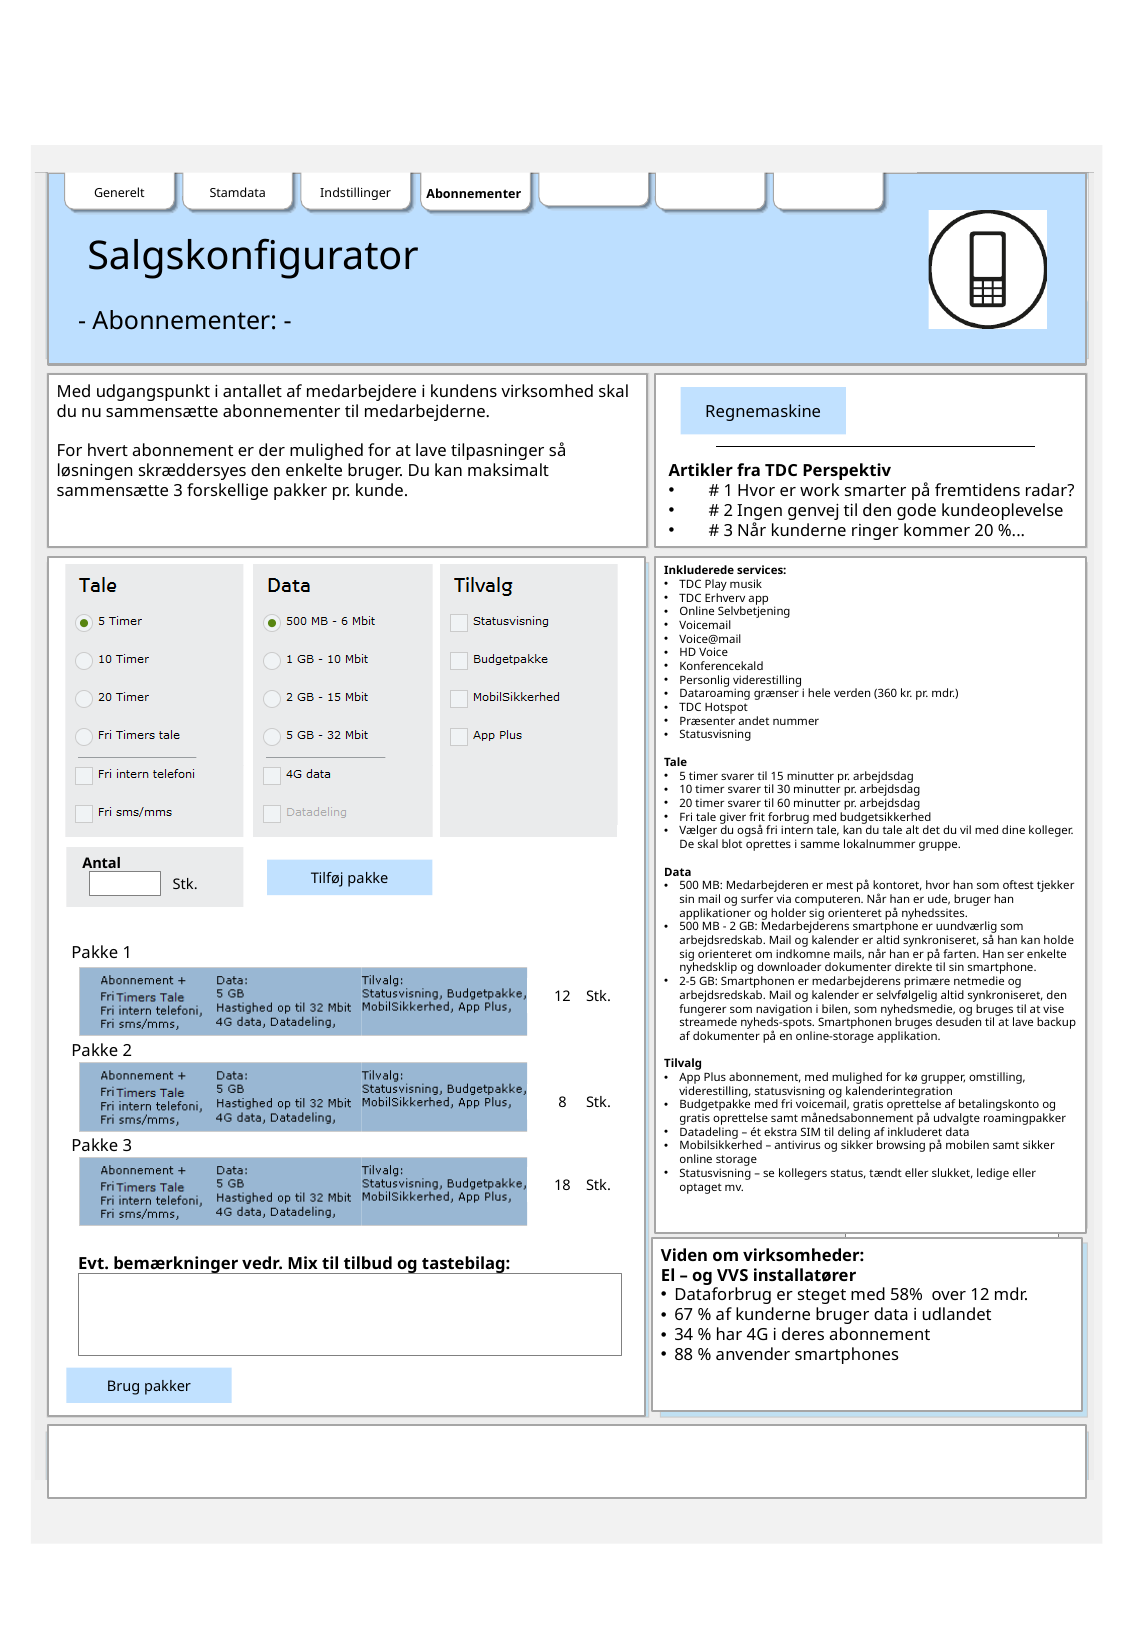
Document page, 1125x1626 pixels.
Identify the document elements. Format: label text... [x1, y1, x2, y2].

footer Tilføj titel i sidehoved / sidefod [55, 1498, 917, 1504]
text_box Evt. bemærkninger vedr. Mix til tilbud og tastebilag: [78, 1252, 622, 1273]
text_box 12 [527, 977, 574, 1014]
text_box Stk. [574, 977, 646, 1014]
text_box Pakke 2 [66, 1040, 138, 1061]
text_box Indstillinger [300, 173, 411, 210]
text_box [0, 145, 1125, 1625]
text_box Inkluderede services: TDC Play musik TDC Erhverv app Online Selvbetjening Voicemail Voice@mail HD Voice Konferencekald Personlig viderestilling Dataroaming grænser i hele verden (360 kr. pr. mdr.) TDC Hotspot Præsenter andet nummer Statusvisning Tale 5 timer svarer til 15 minutter pr. arbejdsdag 10 timer svarer til 30 minutter pr. arbejdsdag 20 timer svarer til 60 minutter pr. arbejdsdag Fri tale giver frit forbrug med budgetsikkerhed Vælger du også fri intern tale, kan du tale alt det du vil med dine kolleger. De skal blot oprettes i samme lokalnummer gruppe. Data 500 MB: Medarbejderen er mest på kontoret, hvor han som oftest tjekker sin mail og surfer via computeren. Når han er ude, bruger han applikationer og holder sig orienteret på nyhedssites. 500 MB - 2 GB: Medarbejderens smartphone er uundværlig som arbejdsredskab. Mail og kalender er altid synkroniseret, så han kan holde sig orienteret om indkomne mails, når han er på farten. Han ser enkelte nyhedsklip og downloader dokumenter direkte til sin smartphone. 2-5 GB: Smartphonen er medarbejderens primære netmedie og arbejdsredskab. Mail og kalender er selvfølgelig altid synkroniseret, den fungerer som navigation i bilen, som nyhedsmedie, og bruges til at vise streamede nyheds-spots. Smartphonen bruges desuden til at lave backup af dokumenter på en online-storage applikation. Tilvalg App Plus abonnement, med mulighed for kø grupper, omstilling, viderestilling, statusvisning og kalenderintegration Budgetpakke med fri voicemail, gratis oprettelse af betalingskonto og gratis oprettelse samt månedsabonnement på udvalgte roamingpakker Datadeling – ét ekstra SIM til deling af inkluderet data Mobilsikkerhed – antivirus og sikker browsing på mobilen samt sikker online storage Statusvisning – se kollegers status, tændt eller slukket, ledige eller optaget mv. [655, 556, 1086, 1233]
text_box Med udgangspunkt i antallet af medarbejdere i kundens virksomhed skal du nu sammensætte abonnementer til medarbejderne. For hvert abonnement er der mulighed for at lave tilpasninger så løsningen skræddersyes den enkelte bruger. Du kan maksimalt sammensætte 3 forskellige pakker pr. kunde. [47, 373, 647, 548]
text_box Salgskonfigurator [87, 229, 420, 278]
text_box - Abonnementer: - [78, 304, 468, 335]
text_box Abonnementer [420, 173, 531, 211]
text_box Regnemaskine [680, 387, 846, 435]
text_box 18 [527, 1166, 574, 1203]
text_box 8 [527, 1084, 574, 1120]
text_box Brug pakker [66, 1367, 232, 1403]
text_box Tilføj pakke [267, 859, 433, 896]
text_box Stk. [574, 1084, 646, 1120]
text_box Viden om virksomheder: El – og VVS installatører Dataforbrug er steget med 58% over 12 mdr. 67 % af kunderne bruger data i udlandet 34 % har 4G i deres abonnement 88 % anvender smartphones [651, 1237, 1083, 1412]
text_box Pakke 3 [66, 1134, 138, 1155]
text_box Pakke 1 [66, 942, 138, 963]
picture [34, 172, 1094, 1480]
text_box Stk. [574, 1166, 646, 1203]
text_box Antal [66, 853, 138, 872]
text_box Generelt [64, 173, 175, 210]
text_box Stamdata [182, 173, 293, 210]
picture [928, 210, 1047, 329]
text_box Stk. [160, 859, 232, 907]
text_box Artikler fra TDC Perspektiv # 1 Hvor er work smarter på fremtidens radar? # 2 Ingen genvej til den gode kundeoplevelse # 3 Når kunderne ringer kommer 20 %... [668, 459, 1083, 540]
text_box Kampagnepakker vælges her i dropdown [845, 1233, 1059, 1237]
